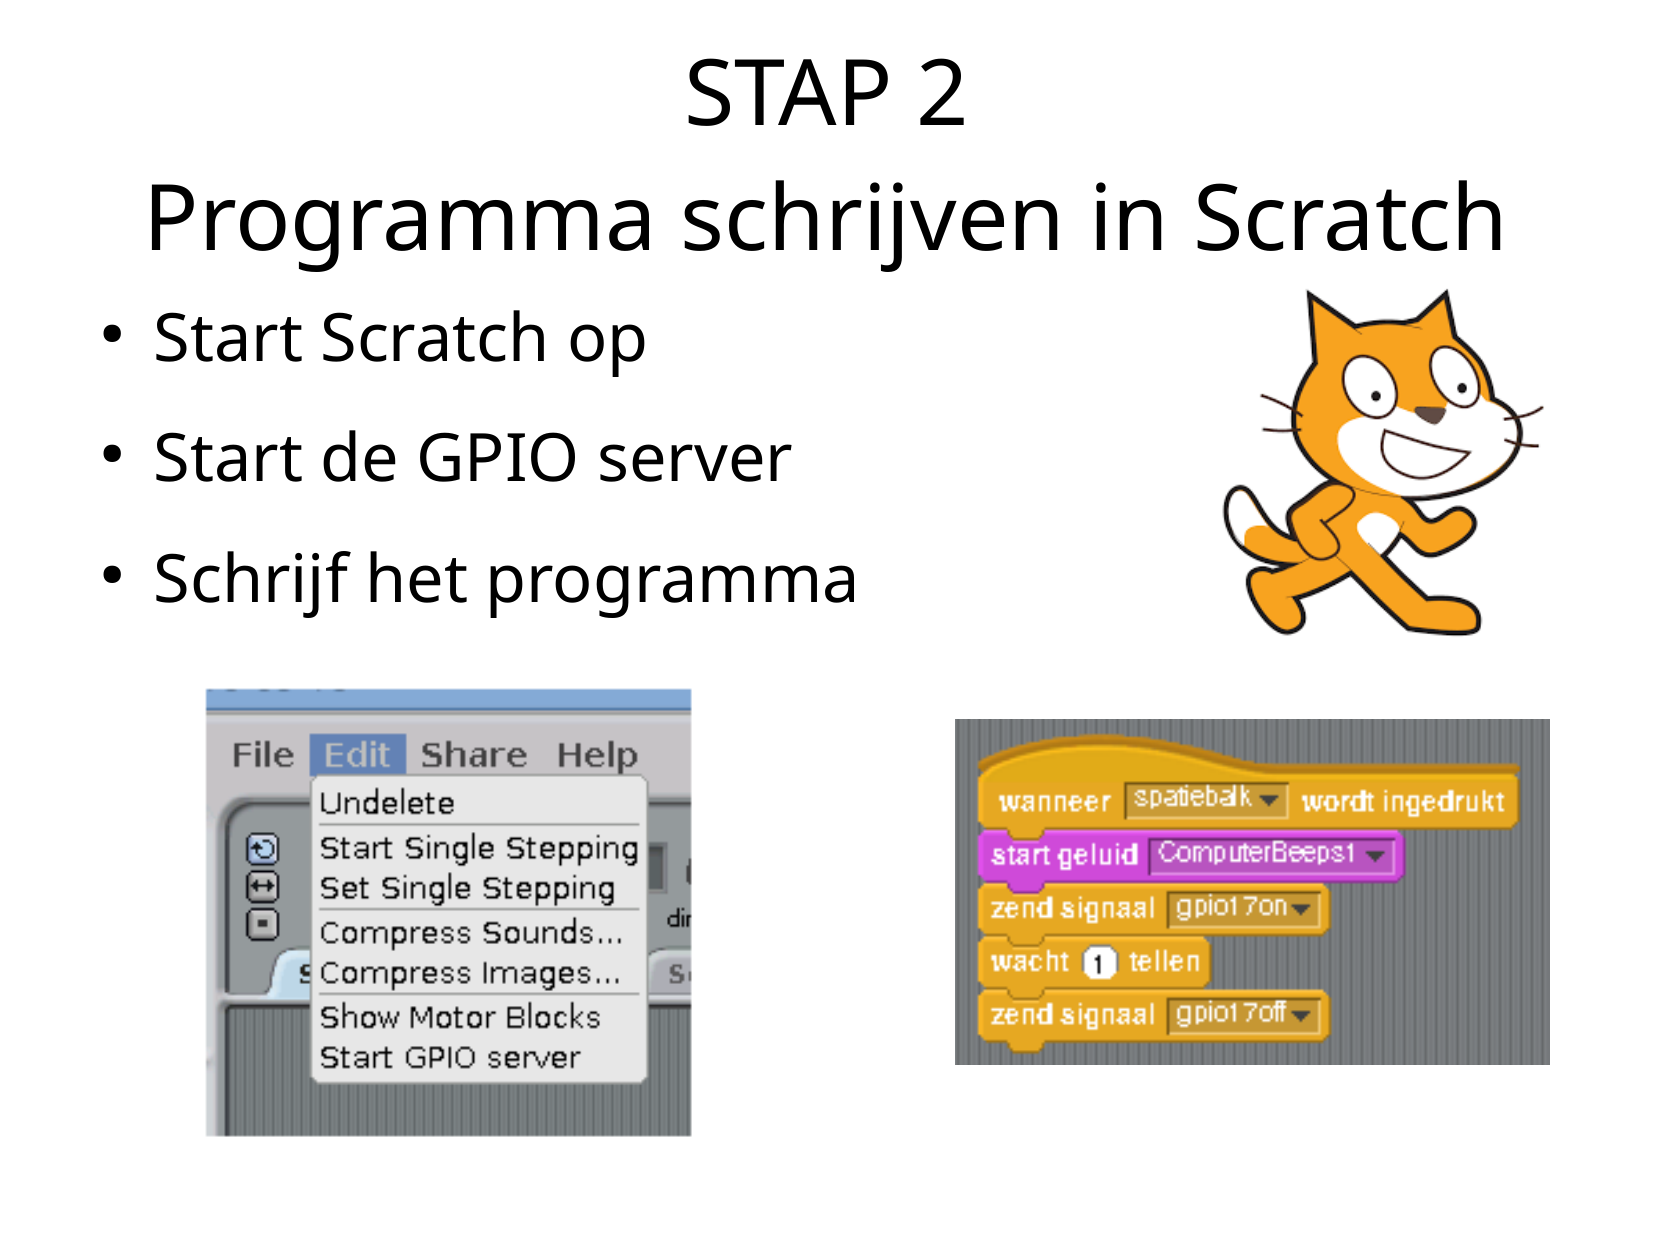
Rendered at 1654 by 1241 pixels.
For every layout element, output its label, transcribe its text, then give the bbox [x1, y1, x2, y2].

list Start Scratch op Start de GPIO server Schrijf het programma [82, 290, 1571, 1010]
picture [195, 671, 706, 1151]
picture [955, 719, 1550, 1066]
title STAP 2 Programma schrijven in Scratch [82, 49, 1571, 257]
picture [1215, 280, 1553, 646]
